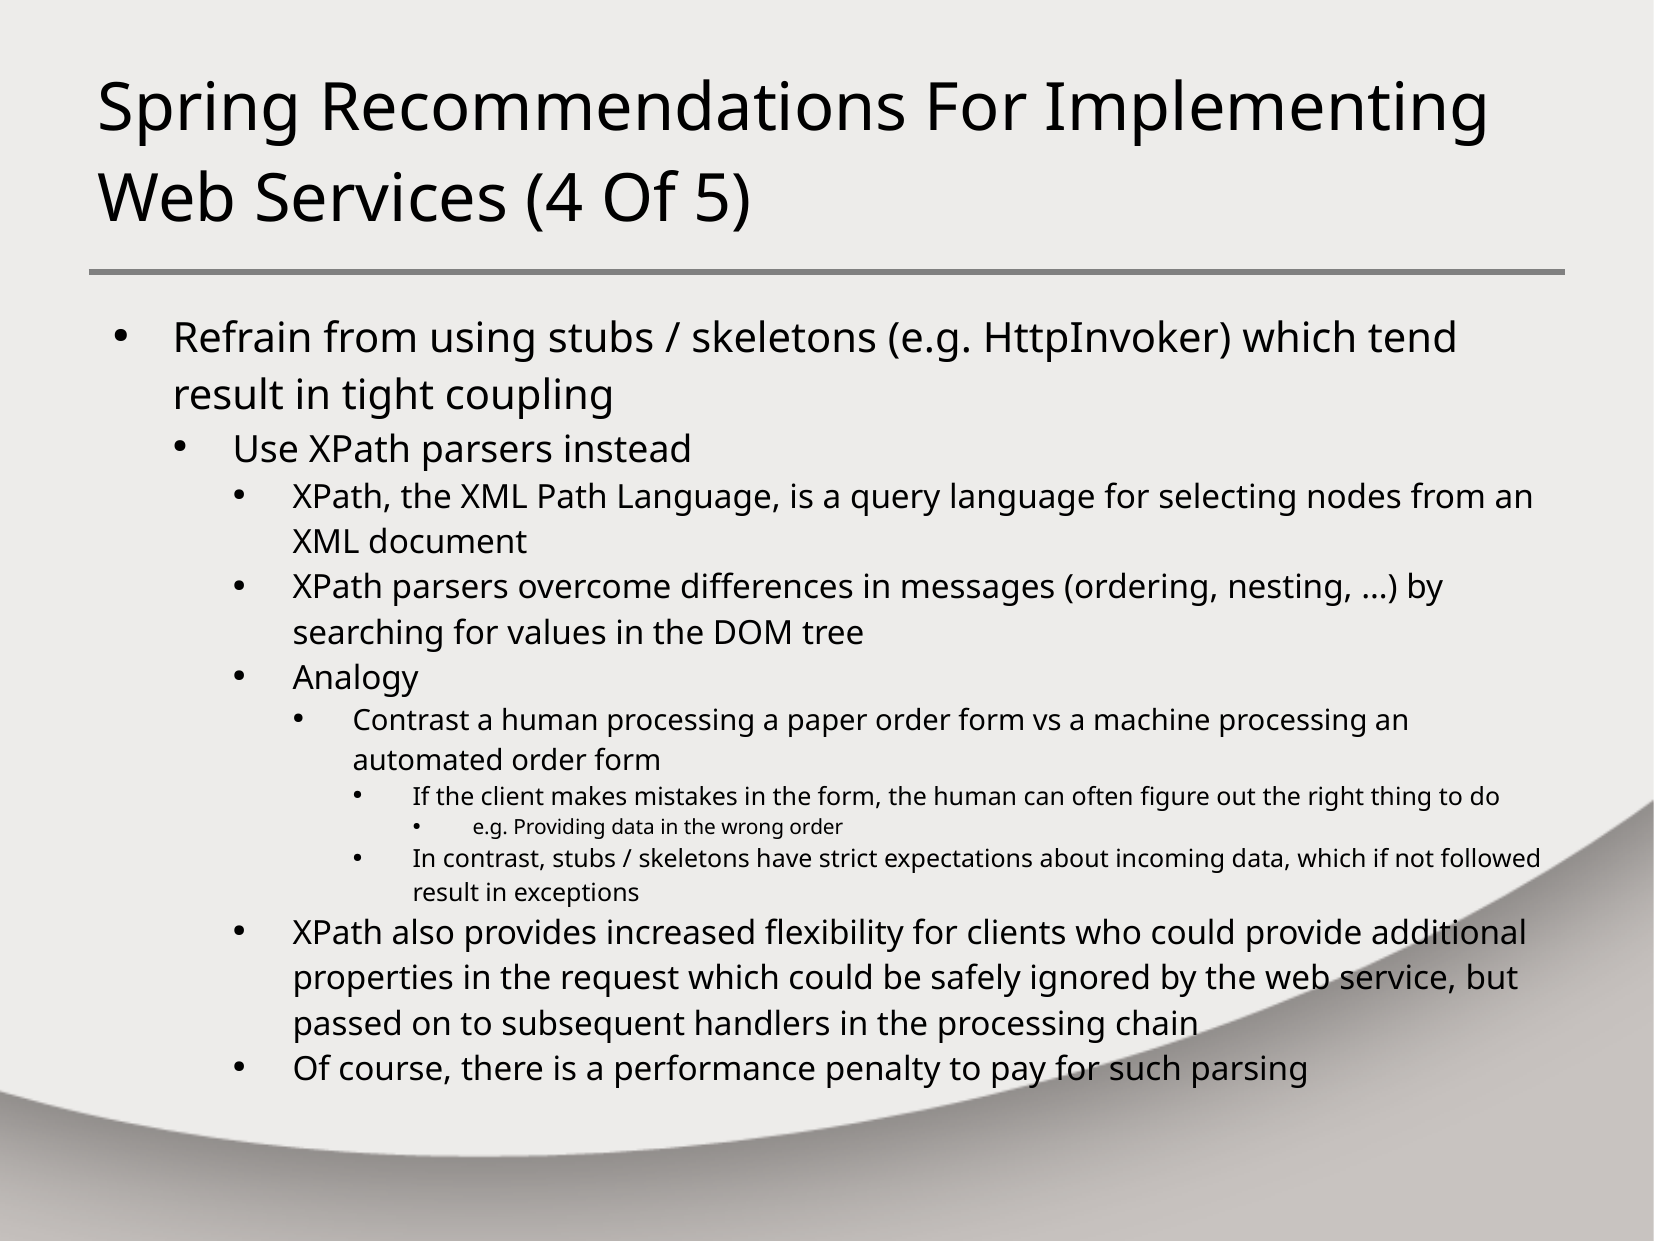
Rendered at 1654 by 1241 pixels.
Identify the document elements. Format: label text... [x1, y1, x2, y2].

picture [0, 0, 1654, 1241]
text_box Refrain from using stubs / skeletons (e.g. HttpInvoker) which tend result in tight coupling Use XPath parsers instead XPath, the XML Path Language, is a query language for selecting nodes from an XML document XPath parsers overcome differences in messages (ordering, nesting, …) by searching for values in the DOM tree Analogy Contrast a human processing a paper order form vs a machine processing an automated order form If the client makes mistakes in the form, the human can often figure out the right thing to do e.g. Providing data in the wrong order In contrast, stubs / skeletons have strict expectations about incoming data, which if not followed result in exceptions XPath also provides increased flexibility for clients who could provide additional properties in the request which could be safely ignored by the web service, but passed on to subsequent handlers in the processing chain Of course, there is a performance penalty to pay for such parsing [97, 300, 1561, 1164]
title Spring Recommendations For Implementing Web Services (4 Of 5) [97, 75, 1561, 226]
